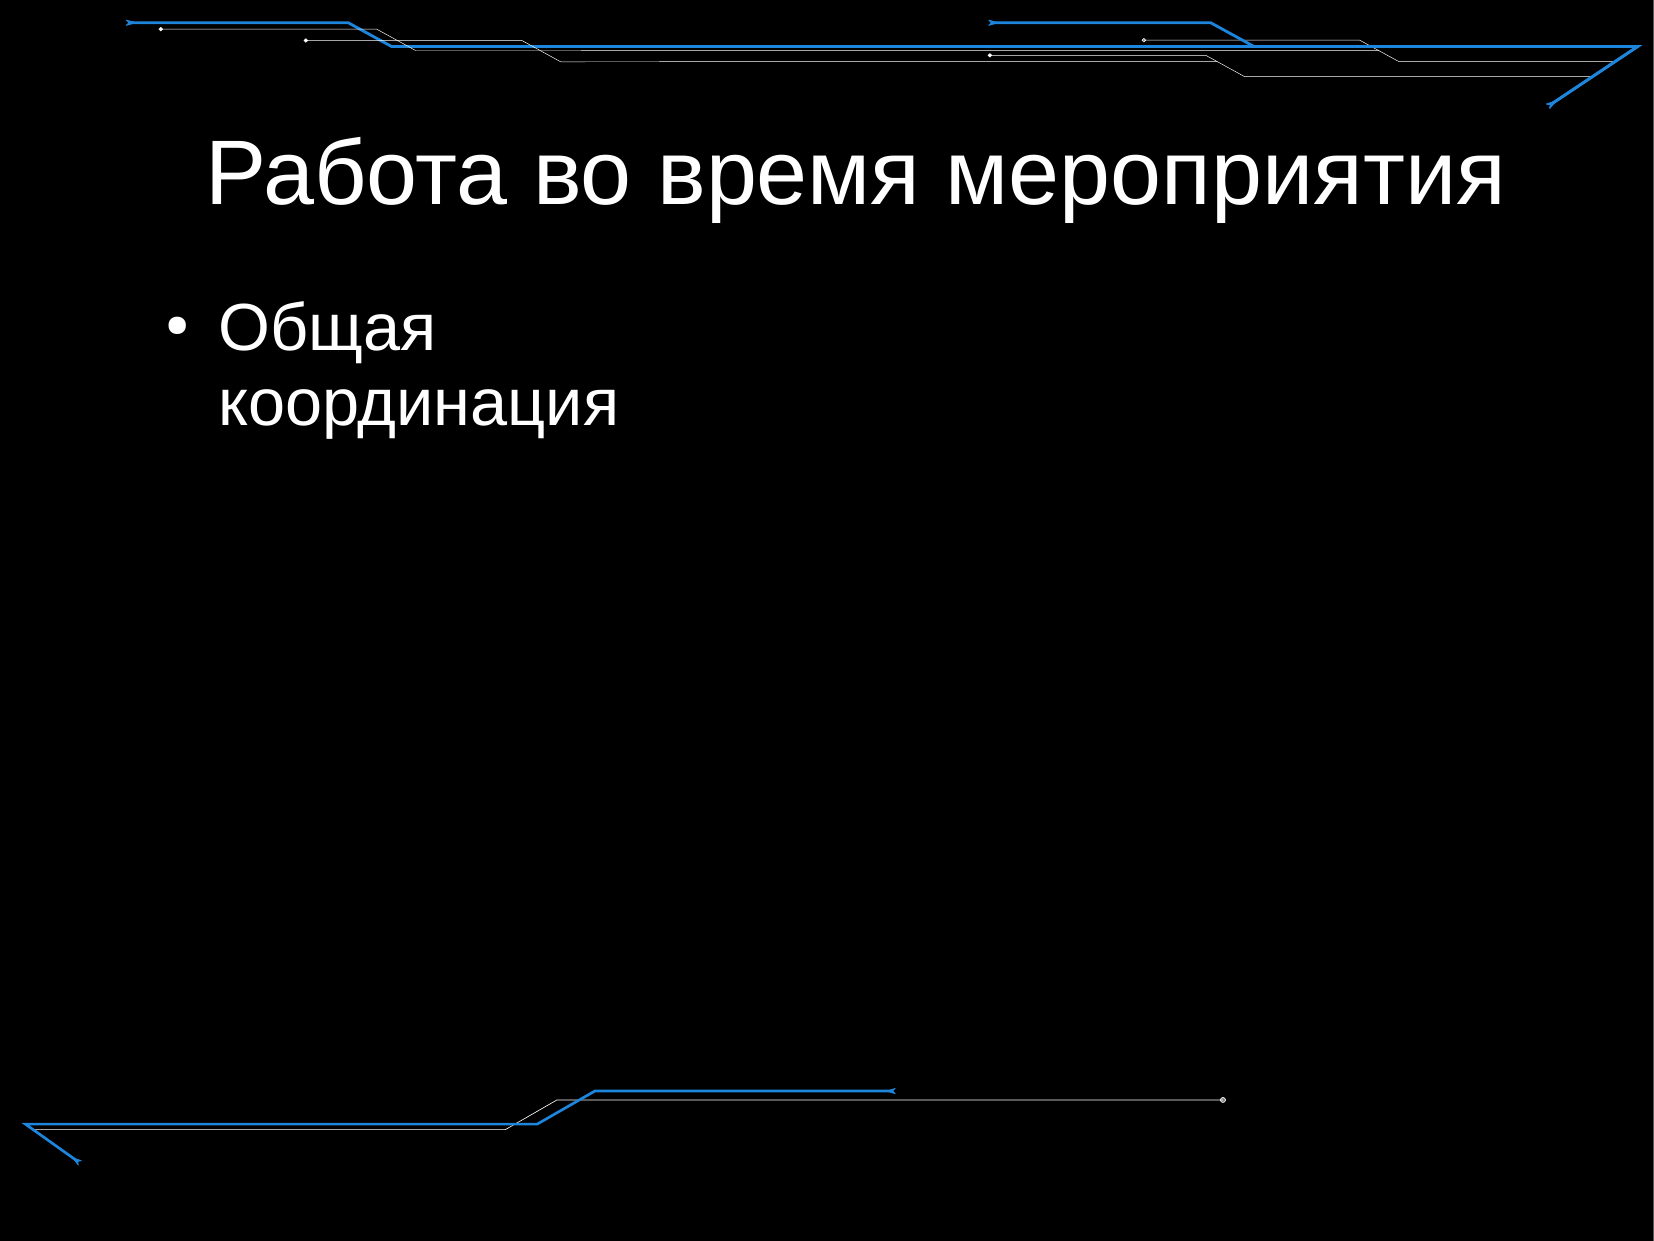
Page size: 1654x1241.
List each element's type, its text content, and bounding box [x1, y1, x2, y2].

title Работа во время мероприятия [147, 84, 1565, 262]
list Общая координация [147, 289, 840, 1010]
